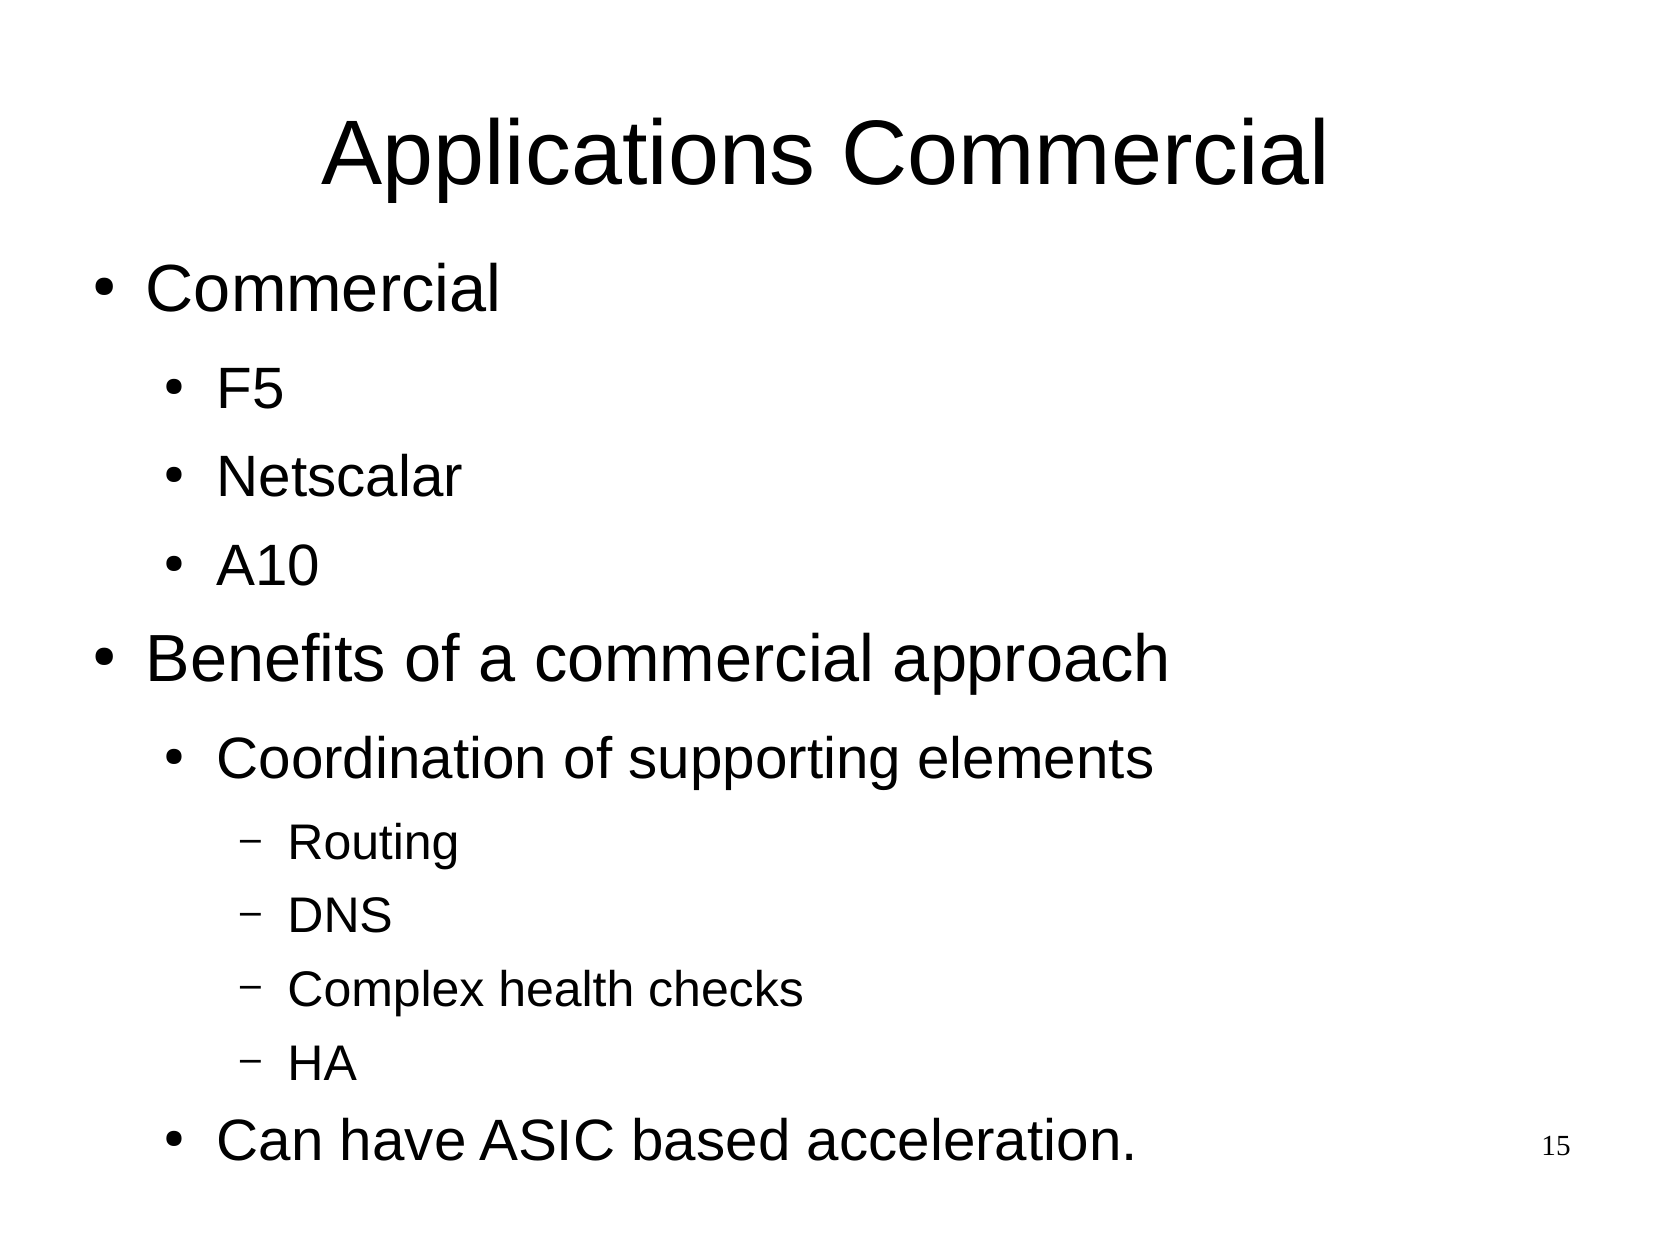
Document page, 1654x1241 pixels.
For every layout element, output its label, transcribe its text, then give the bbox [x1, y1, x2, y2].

title Applications Commercial [82, 49, 1571, 257]
list Commercial F5 Netscalar A10 Benefits of a commercial approach Coordination of supporting elements Routing DNS Complex health checks HA Can have ASIC based acceleration. [74, 251, 1564, 1173]
